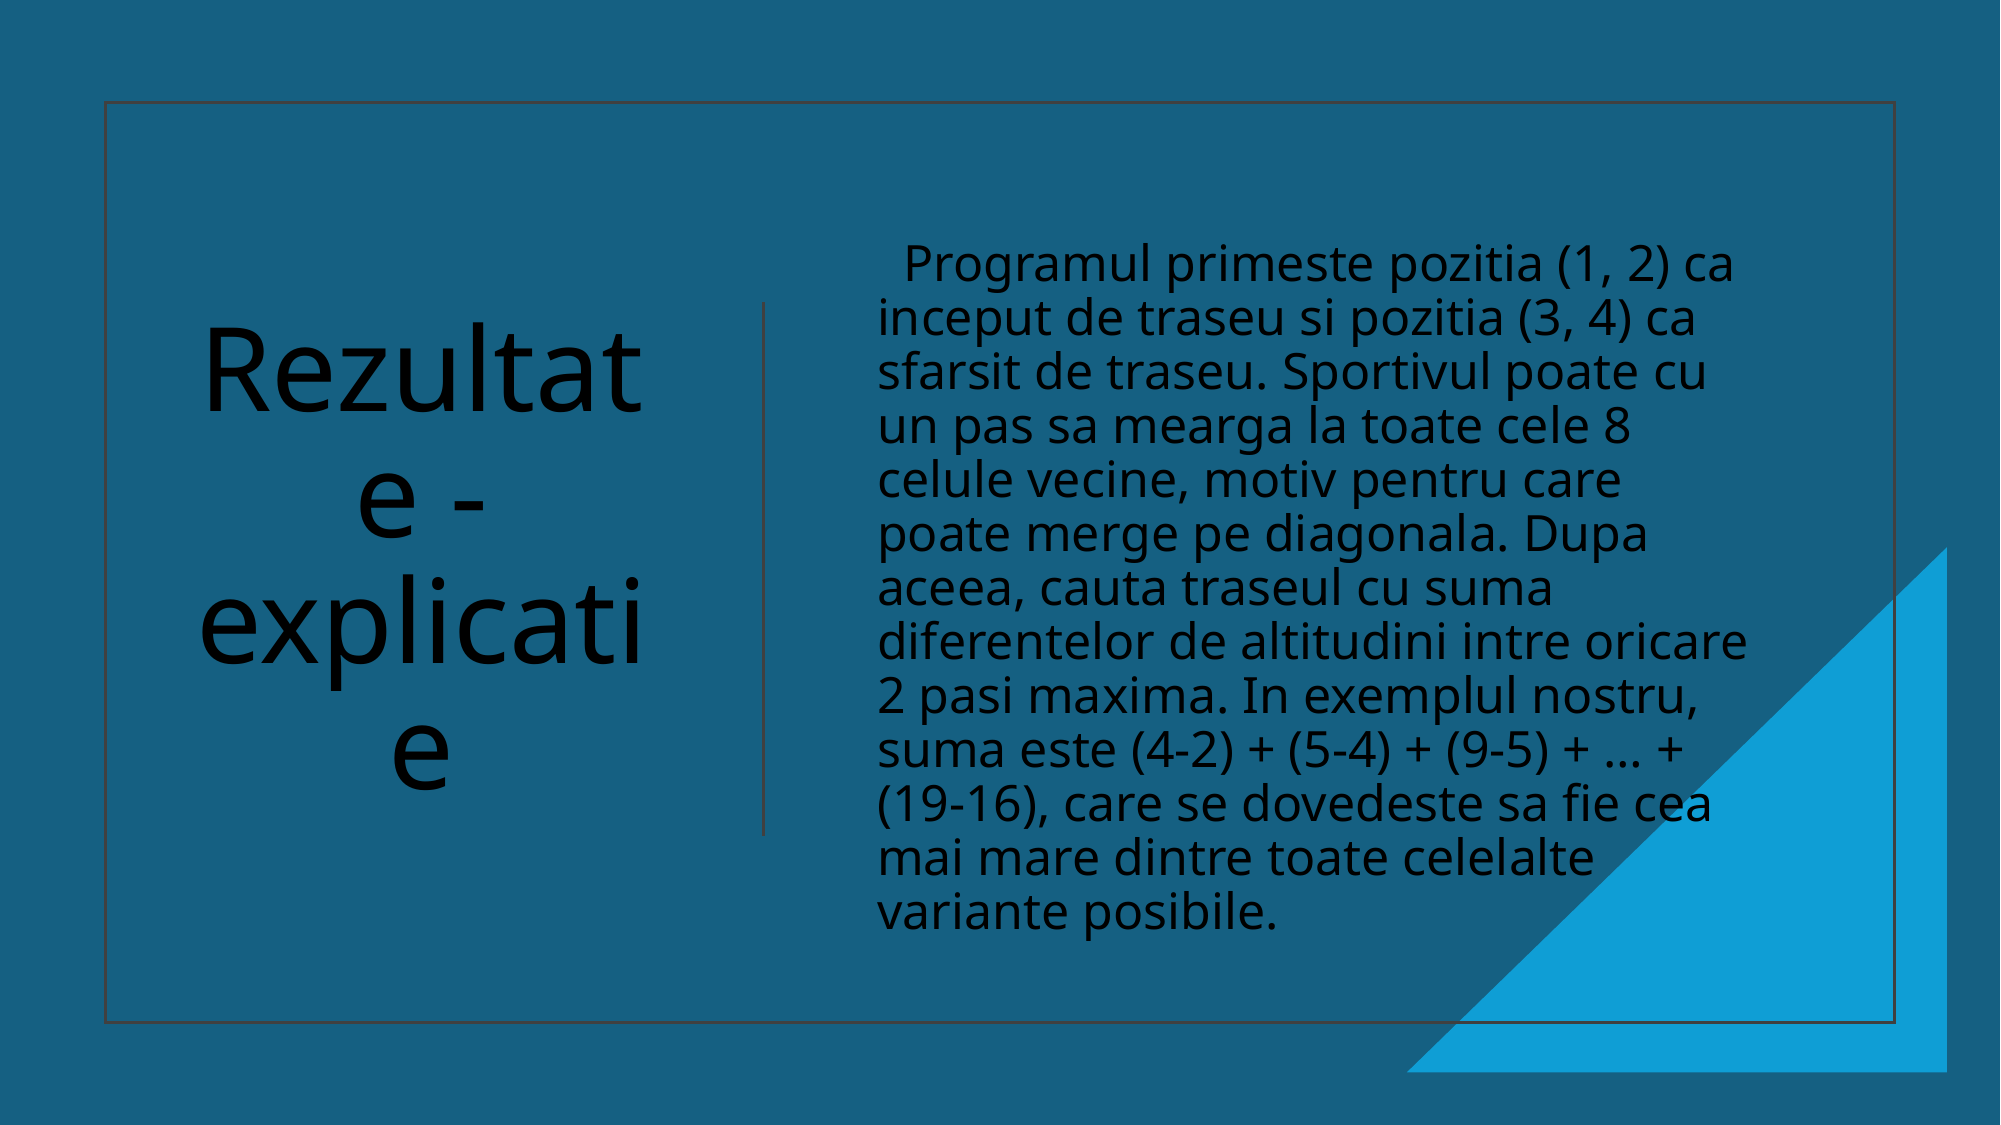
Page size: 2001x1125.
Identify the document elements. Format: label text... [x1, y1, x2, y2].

list Programul primeste pozitia (1, 2) ca inceput de traseu si pozitia (3, 4) ca sfarsit de traseu. Sportivul poate cu un pas sa mearga la toate cele 8 celule vecine, motiv pentru care poate merge pe diagonala. Dupa aceea, cauta traseul cu suma diferentelor de altitudini intre oricare 2 pasi maxima. In exemplul nostru, suma este (4-2) + (5-4) + (9-5) + … + (19-16), care se dovedeste sa fie cea mai mare dintre toate celelalte variante posibile. [862, 228, 1766, 952]
text_box [0, 0, 2000, 1125]
title Rezultate - explicatie [176, 195, 667, 931]
